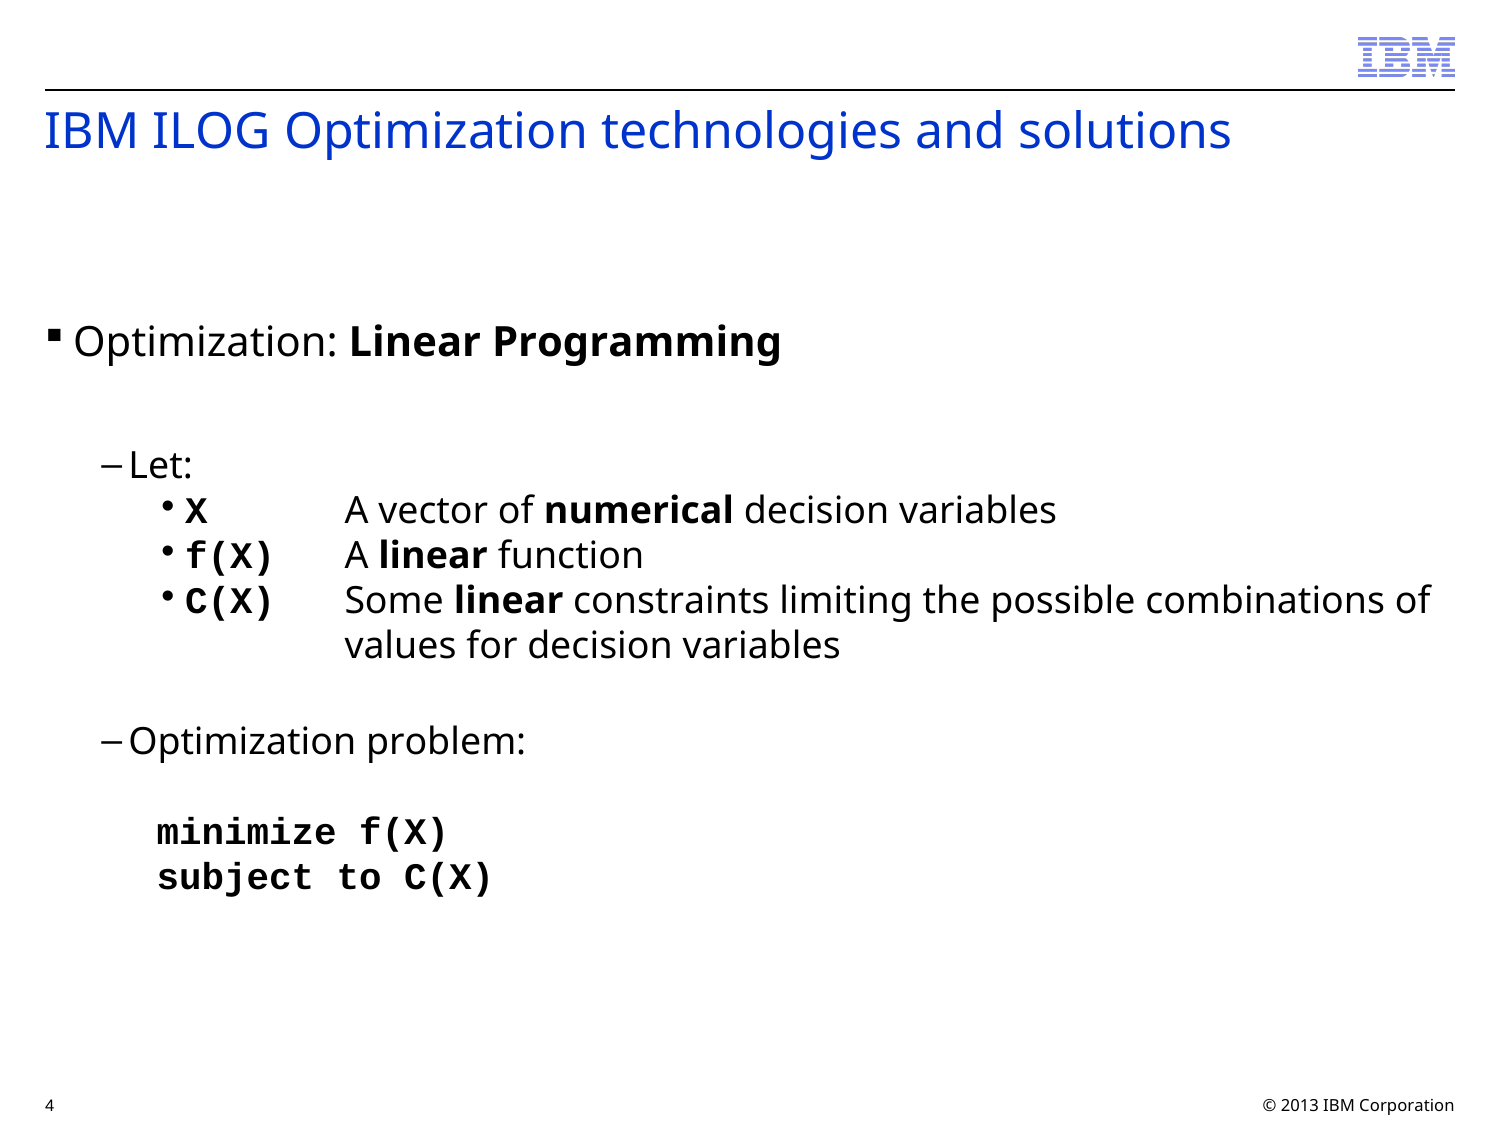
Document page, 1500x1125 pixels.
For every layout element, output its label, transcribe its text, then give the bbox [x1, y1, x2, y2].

list Optimization: Linear Programming Let: X A vector of numerical decision variables f(X) A linear function C(X) Some linear constraints limiting the possible combinations of values for decision variables Optimization problem: minimize f(X) subject to C(X) [29, 307, 1455, 1043]
picture [1358, 37, 1455, 77]
title IBM ILOG Optimization technologies and solutions [29, 97, 1455, 203]
